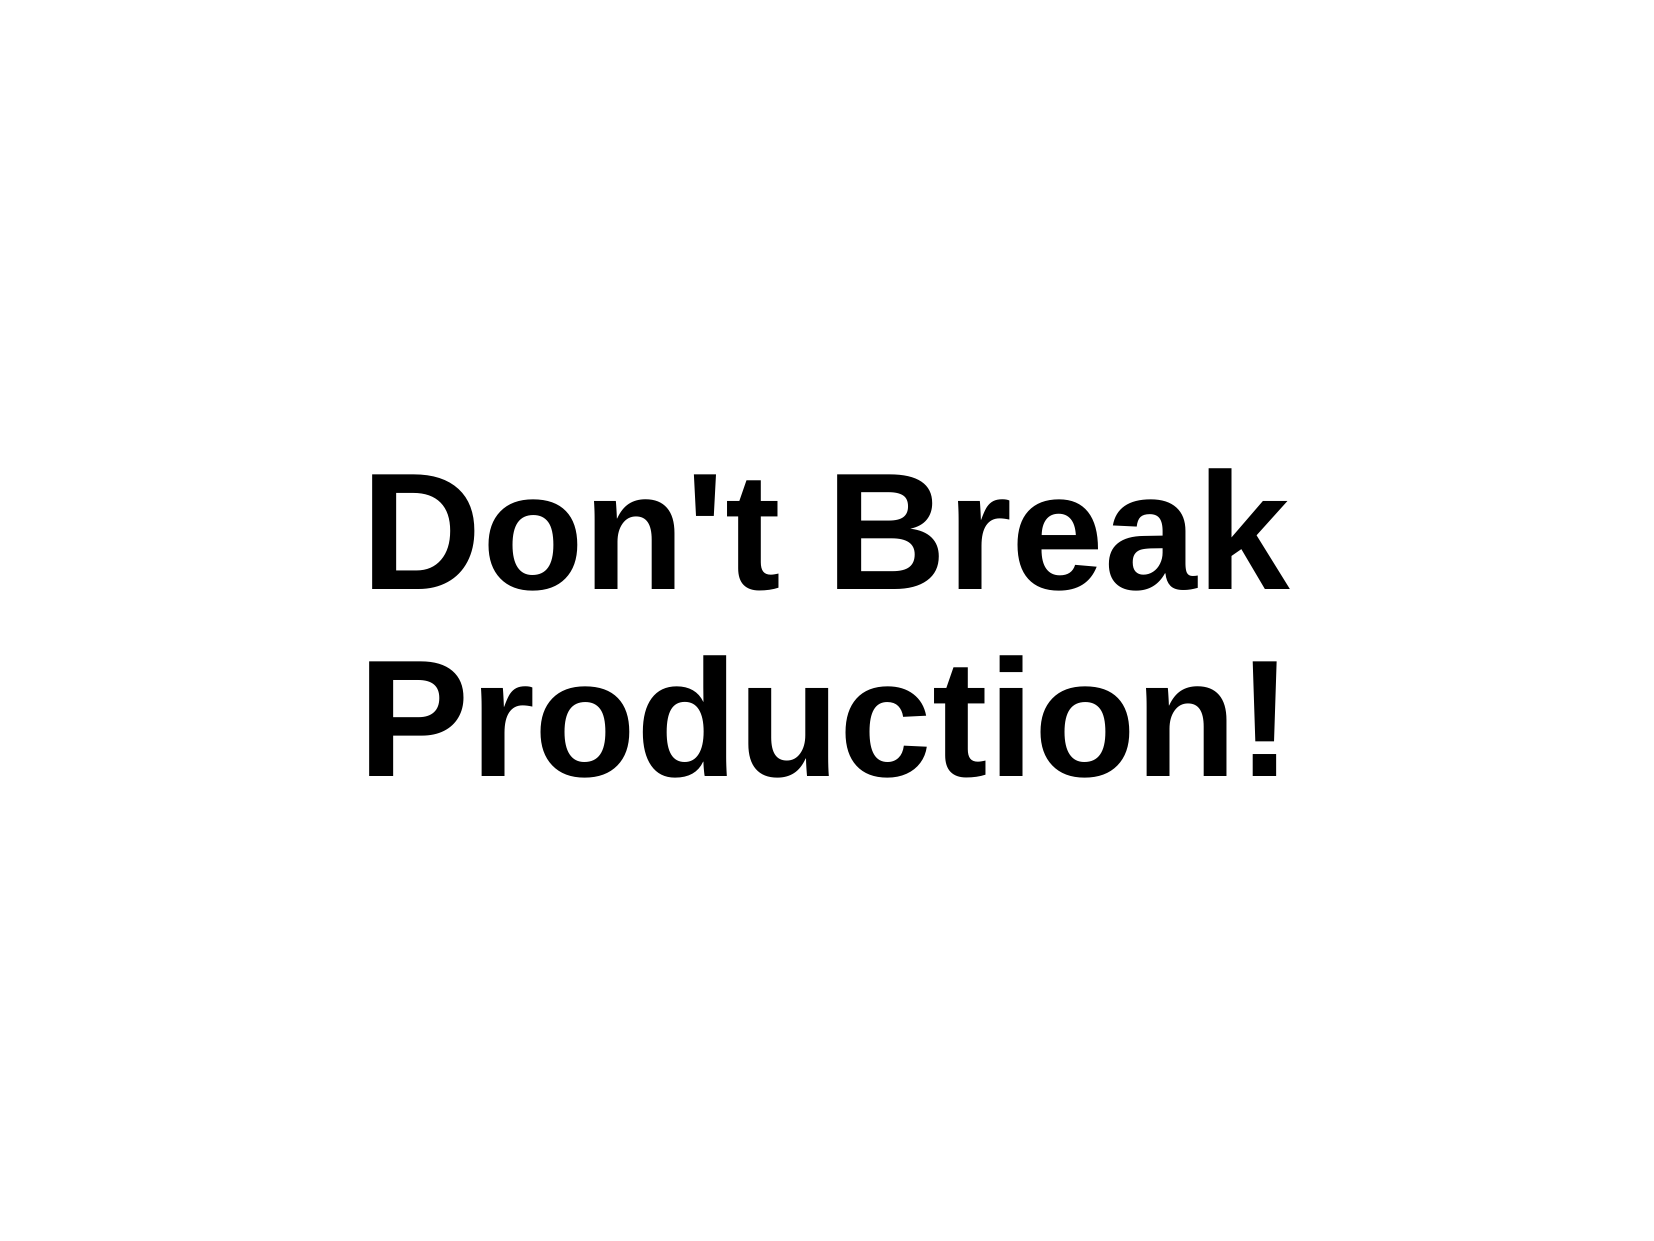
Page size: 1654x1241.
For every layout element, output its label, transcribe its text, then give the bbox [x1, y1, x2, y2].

title Don't Break Production! [82, 49, 1571, 1201]
